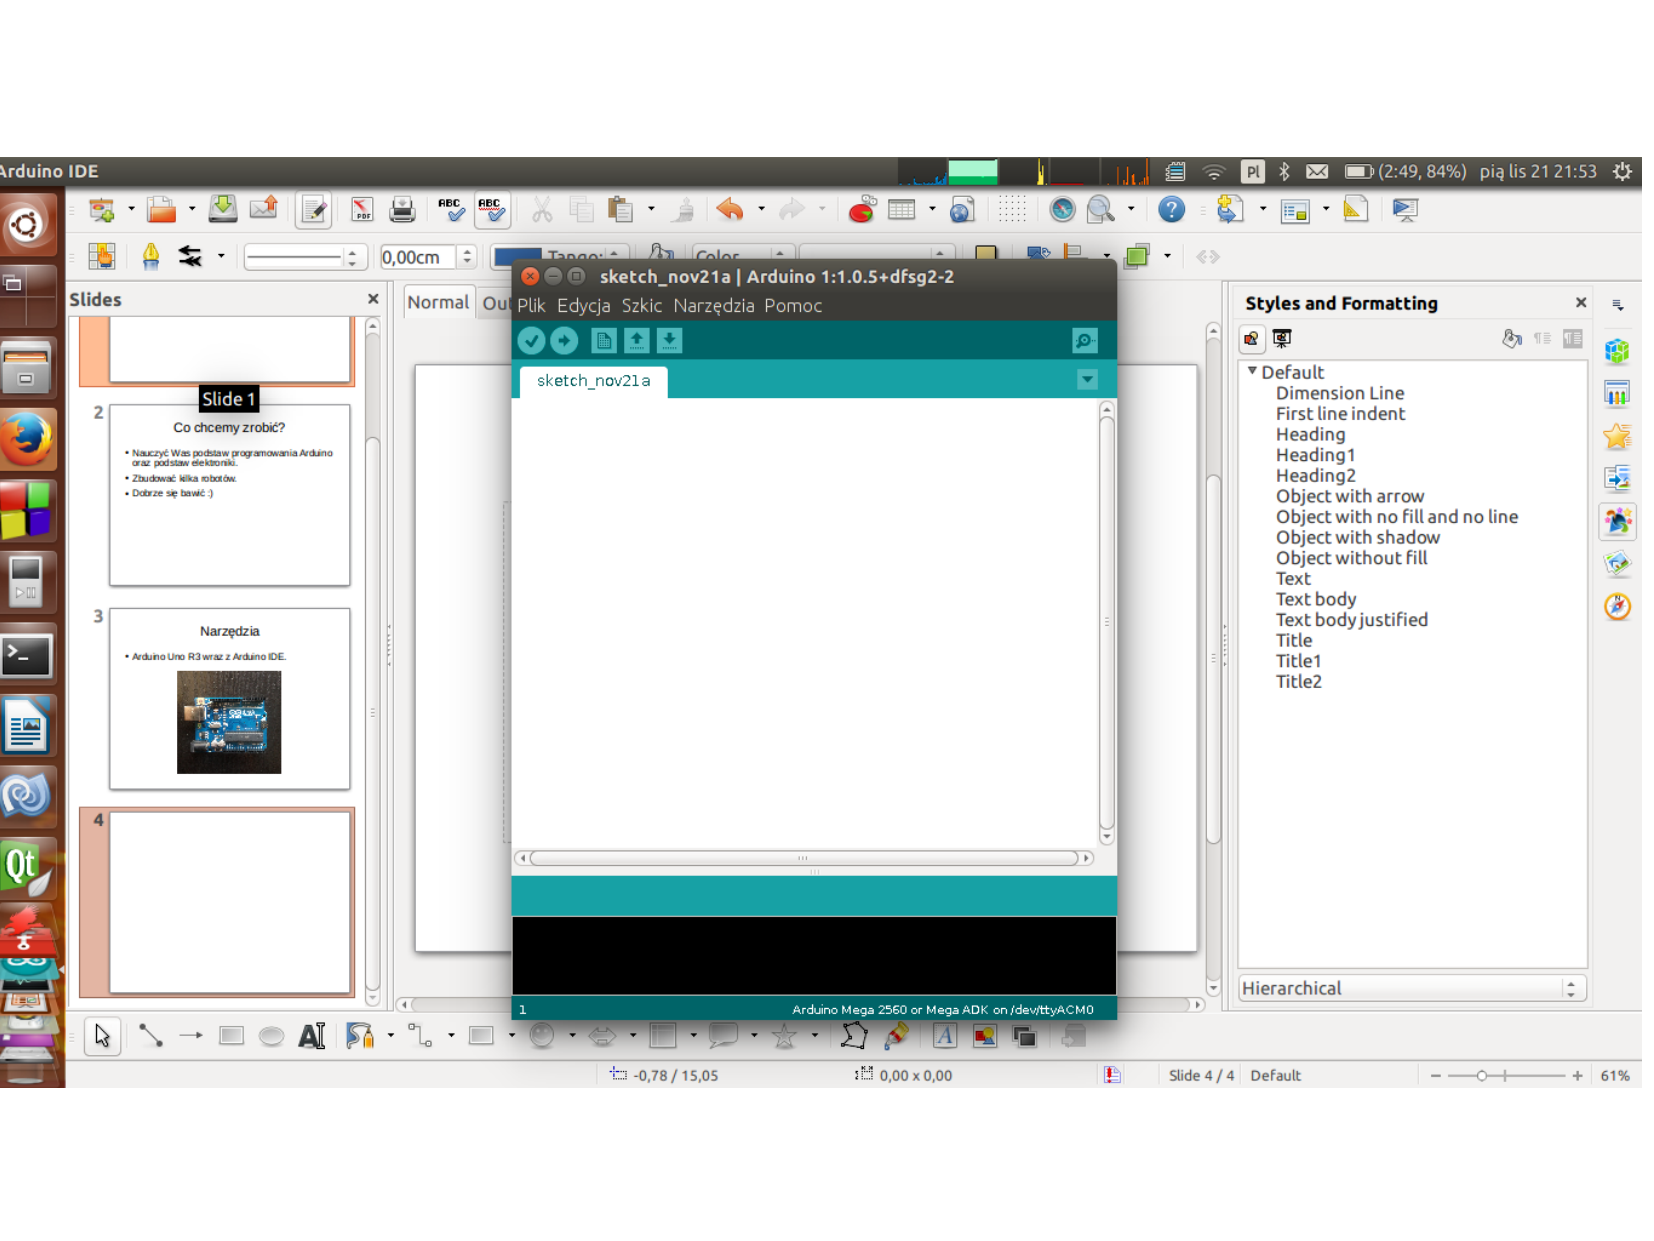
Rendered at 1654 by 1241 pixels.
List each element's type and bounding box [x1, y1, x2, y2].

picture [0, 157, 1642, 1088]
